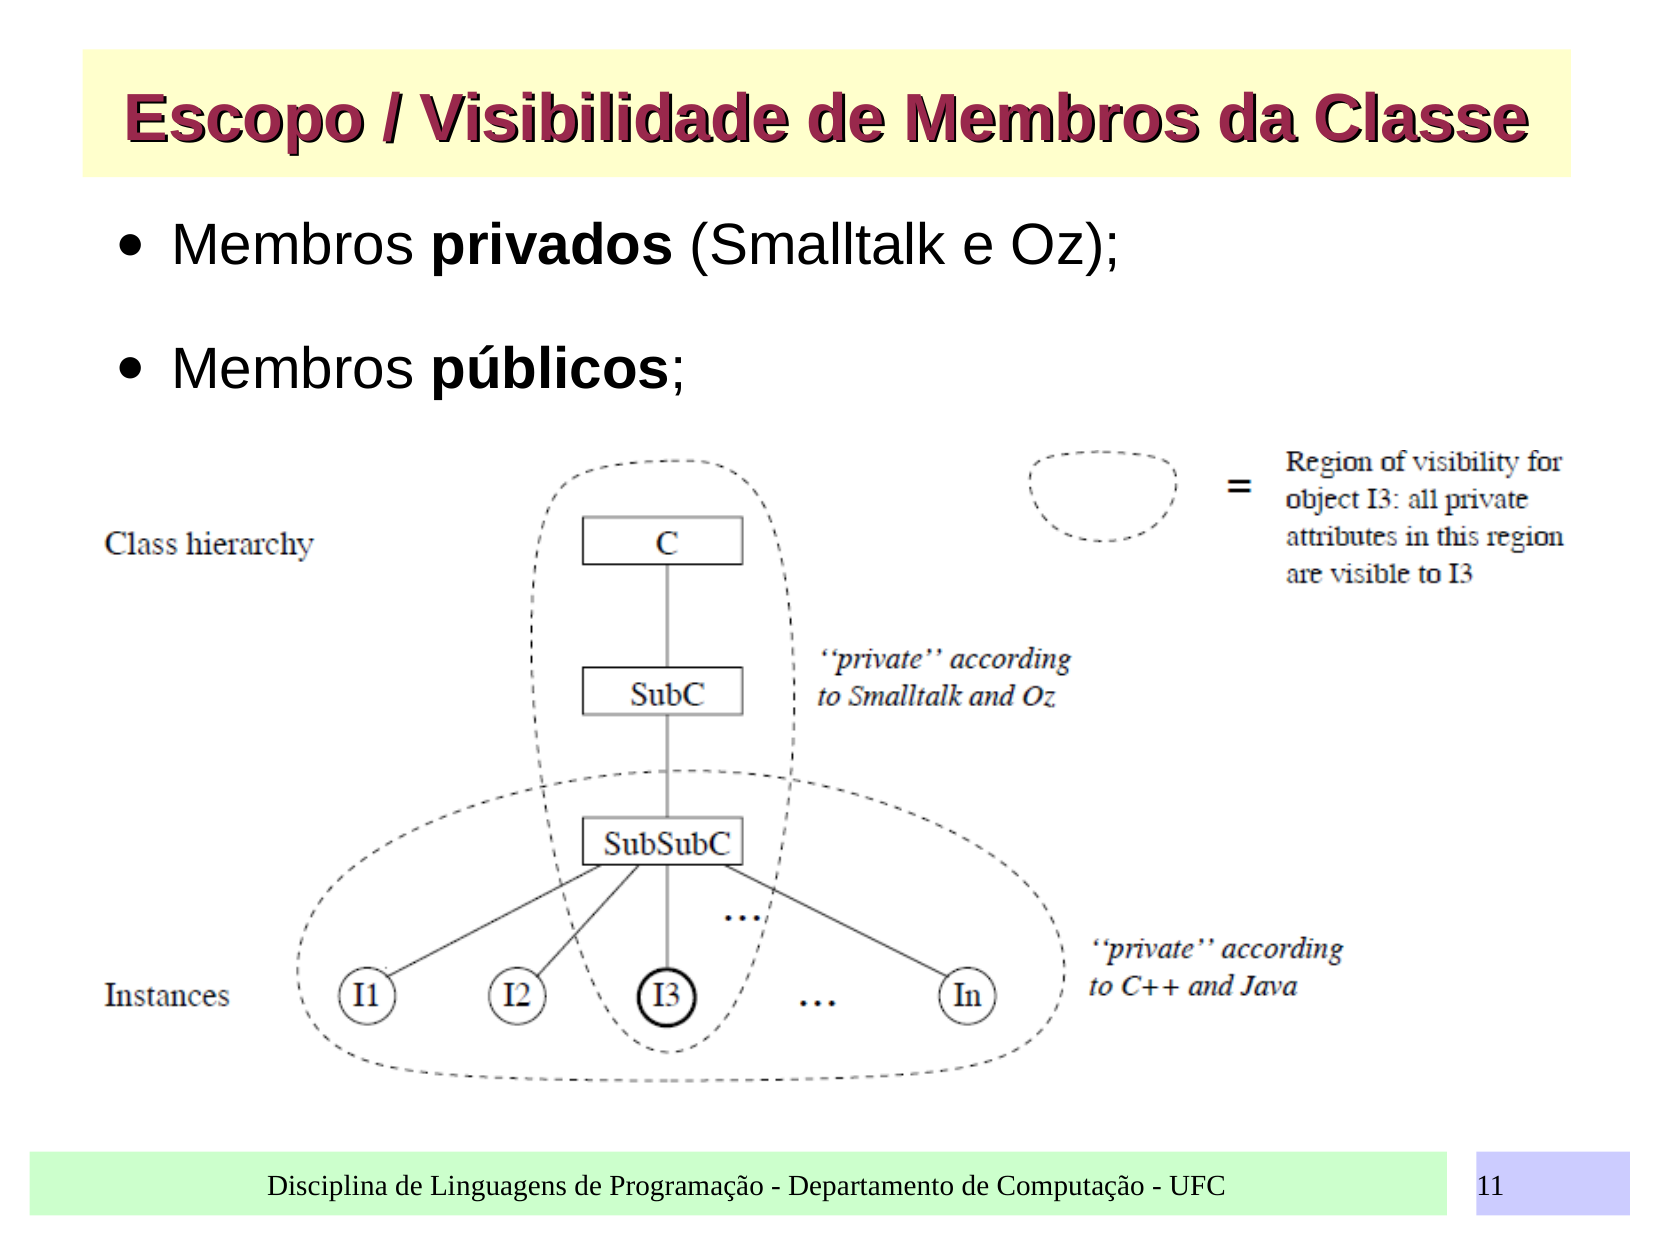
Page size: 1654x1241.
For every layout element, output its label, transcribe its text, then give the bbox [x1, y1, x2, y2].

list Membros privados (Smalltalk e Oz); Membros públicos; [82, 206, 1625, 1109]
text_box <número> [1476, 1151, 1630, 1216]
text_box Disciplina de Linguagens de Programação - Departamento de Computação - UFC [29, 1151, 1447, 1216]
title Escopo / Visibilidade de Membros da Classe [82, 49, 1571, 178]
